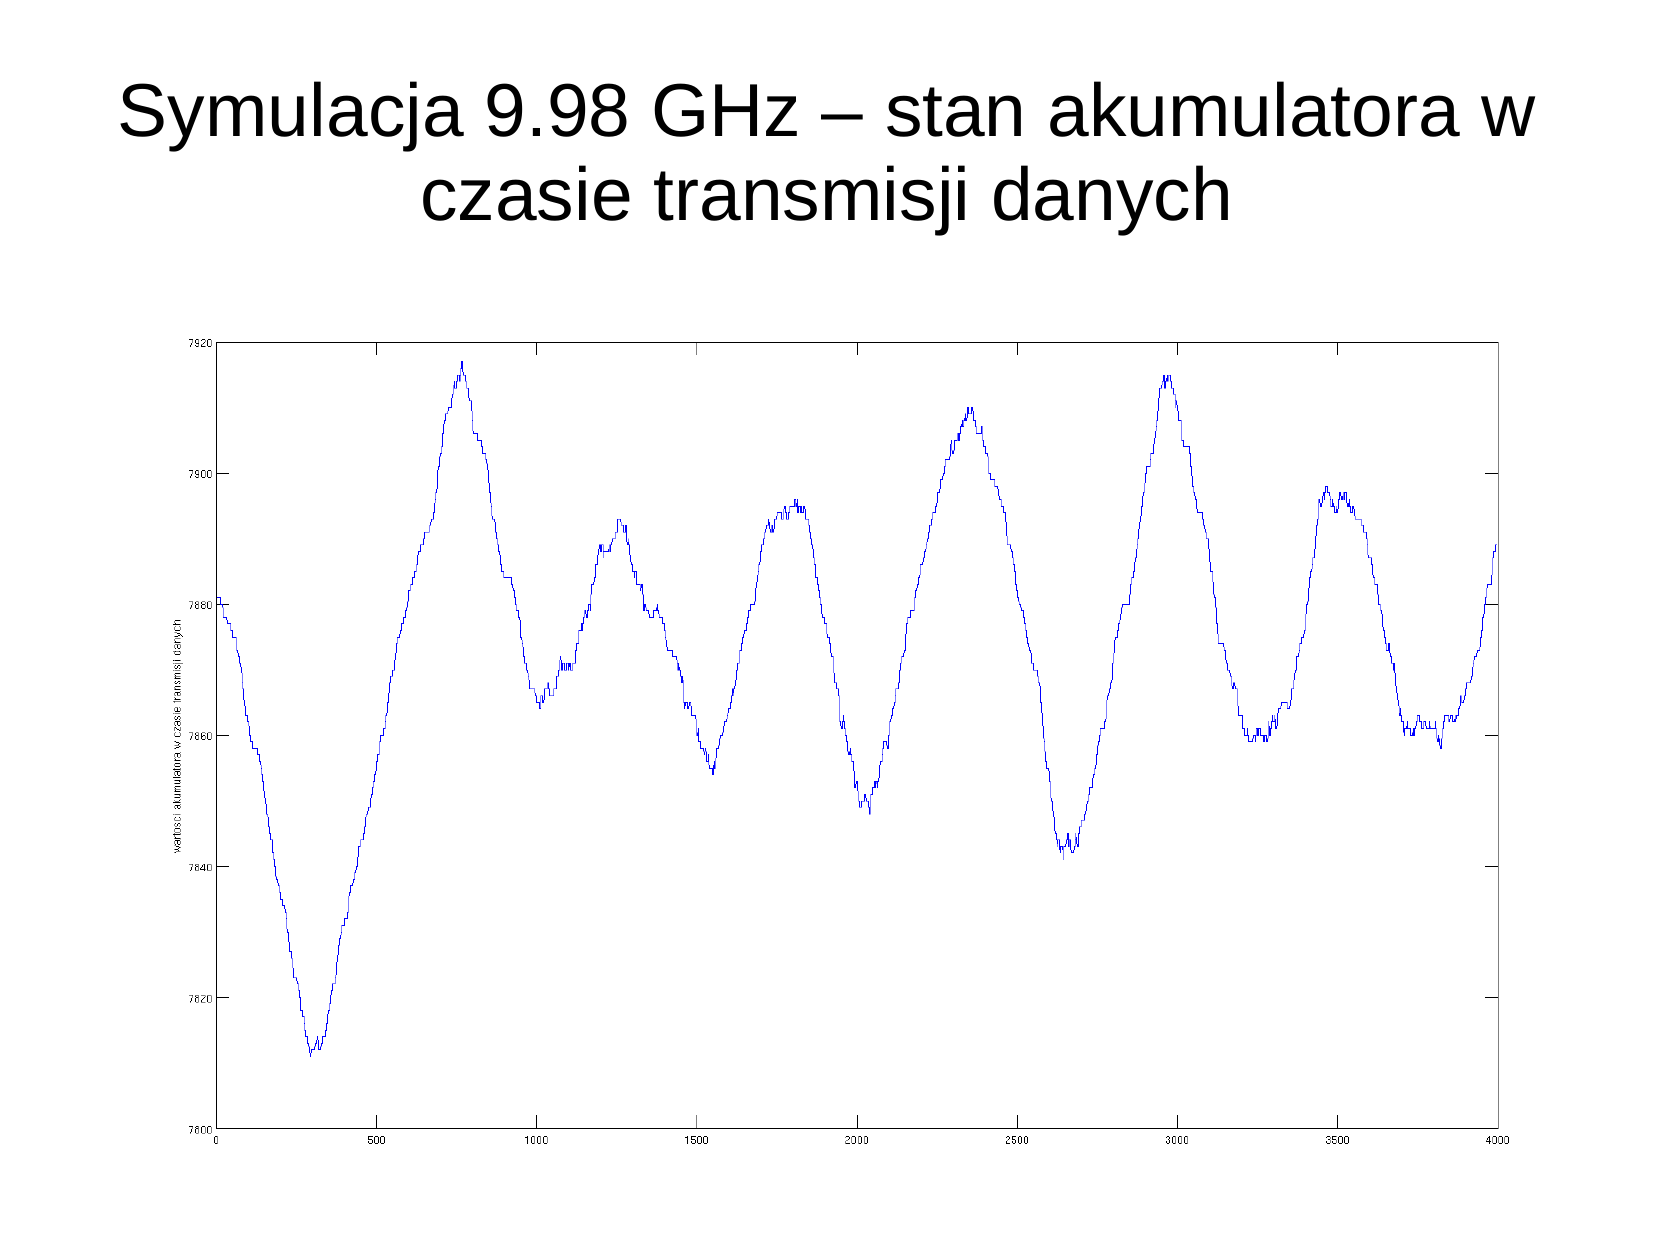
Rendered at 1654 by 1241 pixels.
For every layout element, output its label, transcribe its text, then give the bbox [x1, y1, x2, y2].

picture [0, 269, 1654, 1234]
title Symulacja 9.98 GHz – stan akumulatora w czasie transmisji danych [82, 49, 1571, 257]
